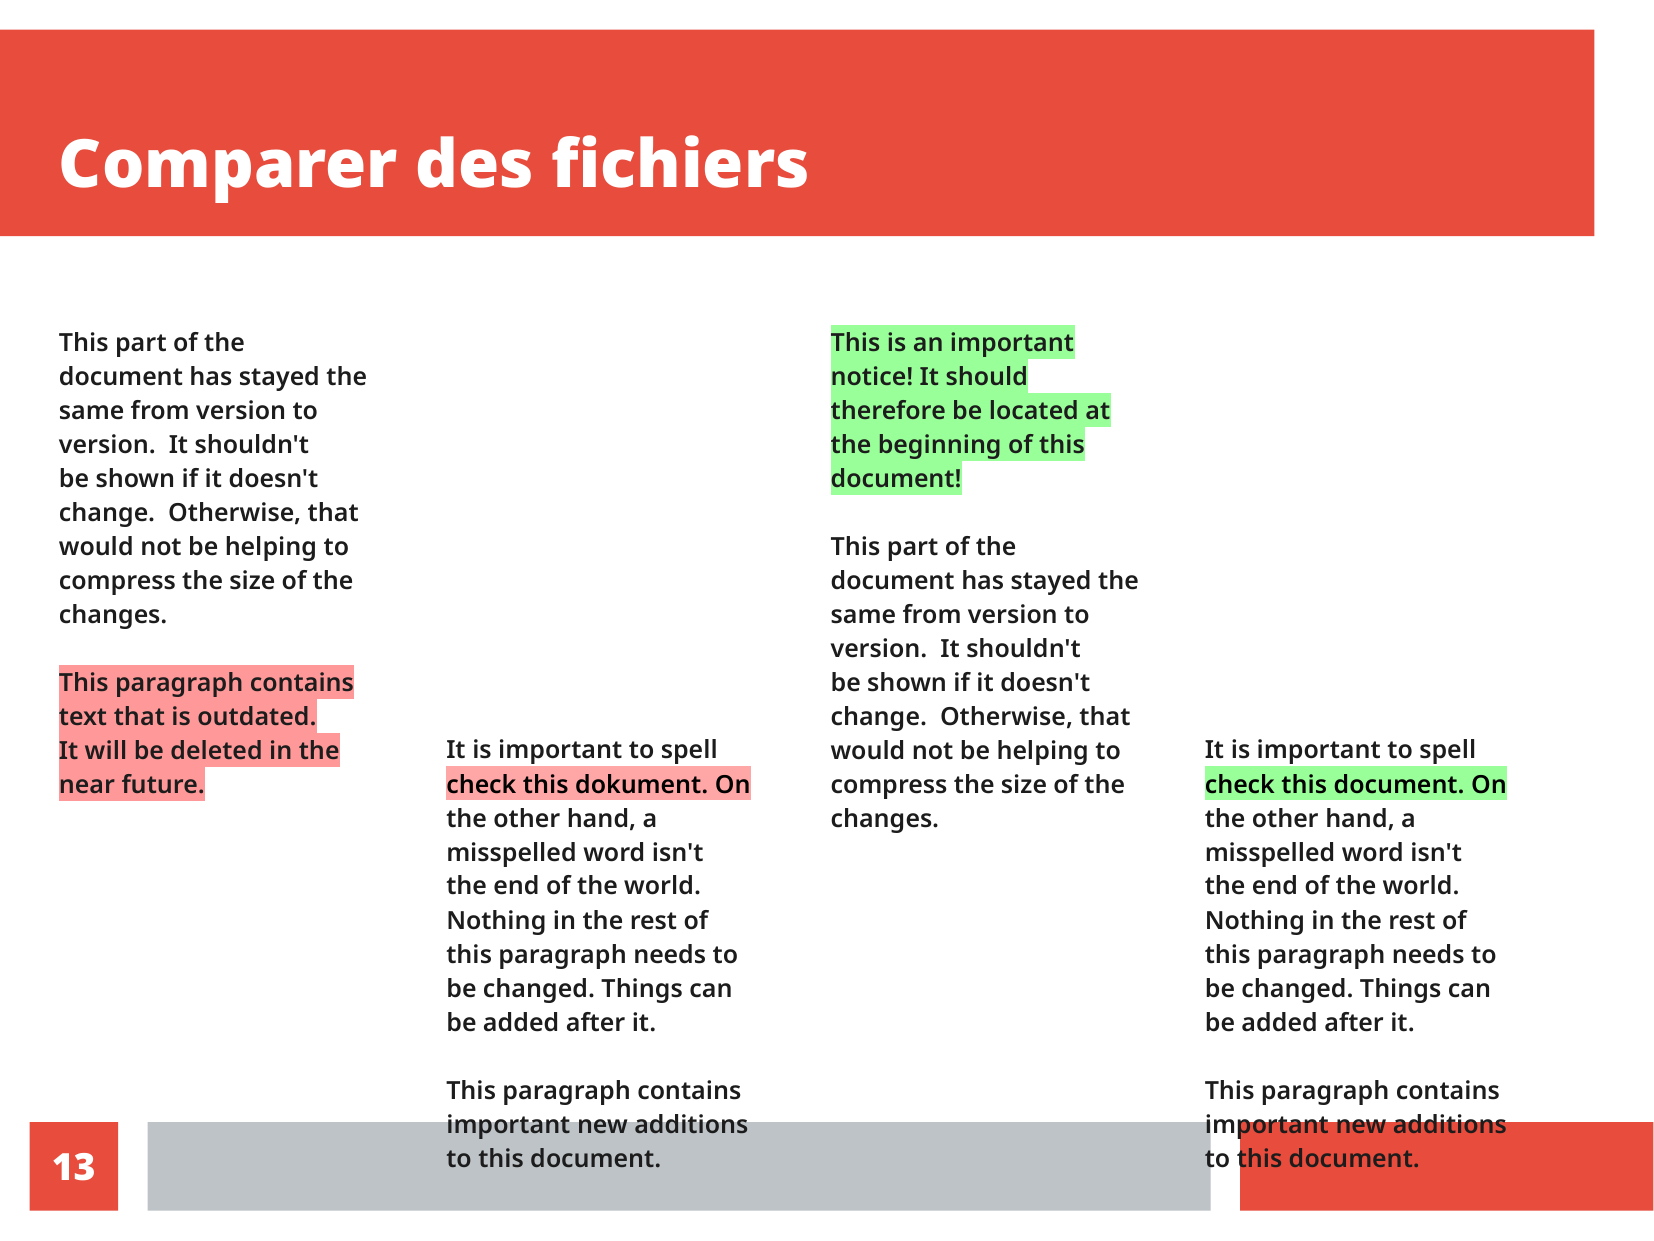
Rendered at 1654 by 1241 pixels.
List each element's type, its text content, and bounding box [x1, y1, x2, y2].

title Comparer des fichiers [59, 59, 1595, 207]
list It is important to spell check this document. On the other hand, a misspelled word isn't the end of the world. Nothing in the rest of this paragraph needs to be changed. Things can be added after it. This paragraph contains important new additions to this document. [1204, 732, 1654, 1241]
list It is important to spell check this dokument. On the other hand, a misspelled word isn't the end of the world. Nothing in the rest of this paragraph needs to be changed. Things can be added after it. This paragraph contains important new additions to this document. [446, 732, 827, 1211]
list This is an important notice! It should therefore be located at the beginning of this document! This part of the document has stayed the same from version to version. It shouldn't be shown if it doesn't change. Otherwise, that would not be helping to compress the size of the changes. [830, 324, 1264, 1093]
list This part of the document has stayed the same from version to version. It shouldn't be shown if it doesn't change. Otherwise, that would not be helping to compress the size of the changes. This paragraph contains text that is outdated. It will be deleted in the near future. [59, 324, 497, 1093]
